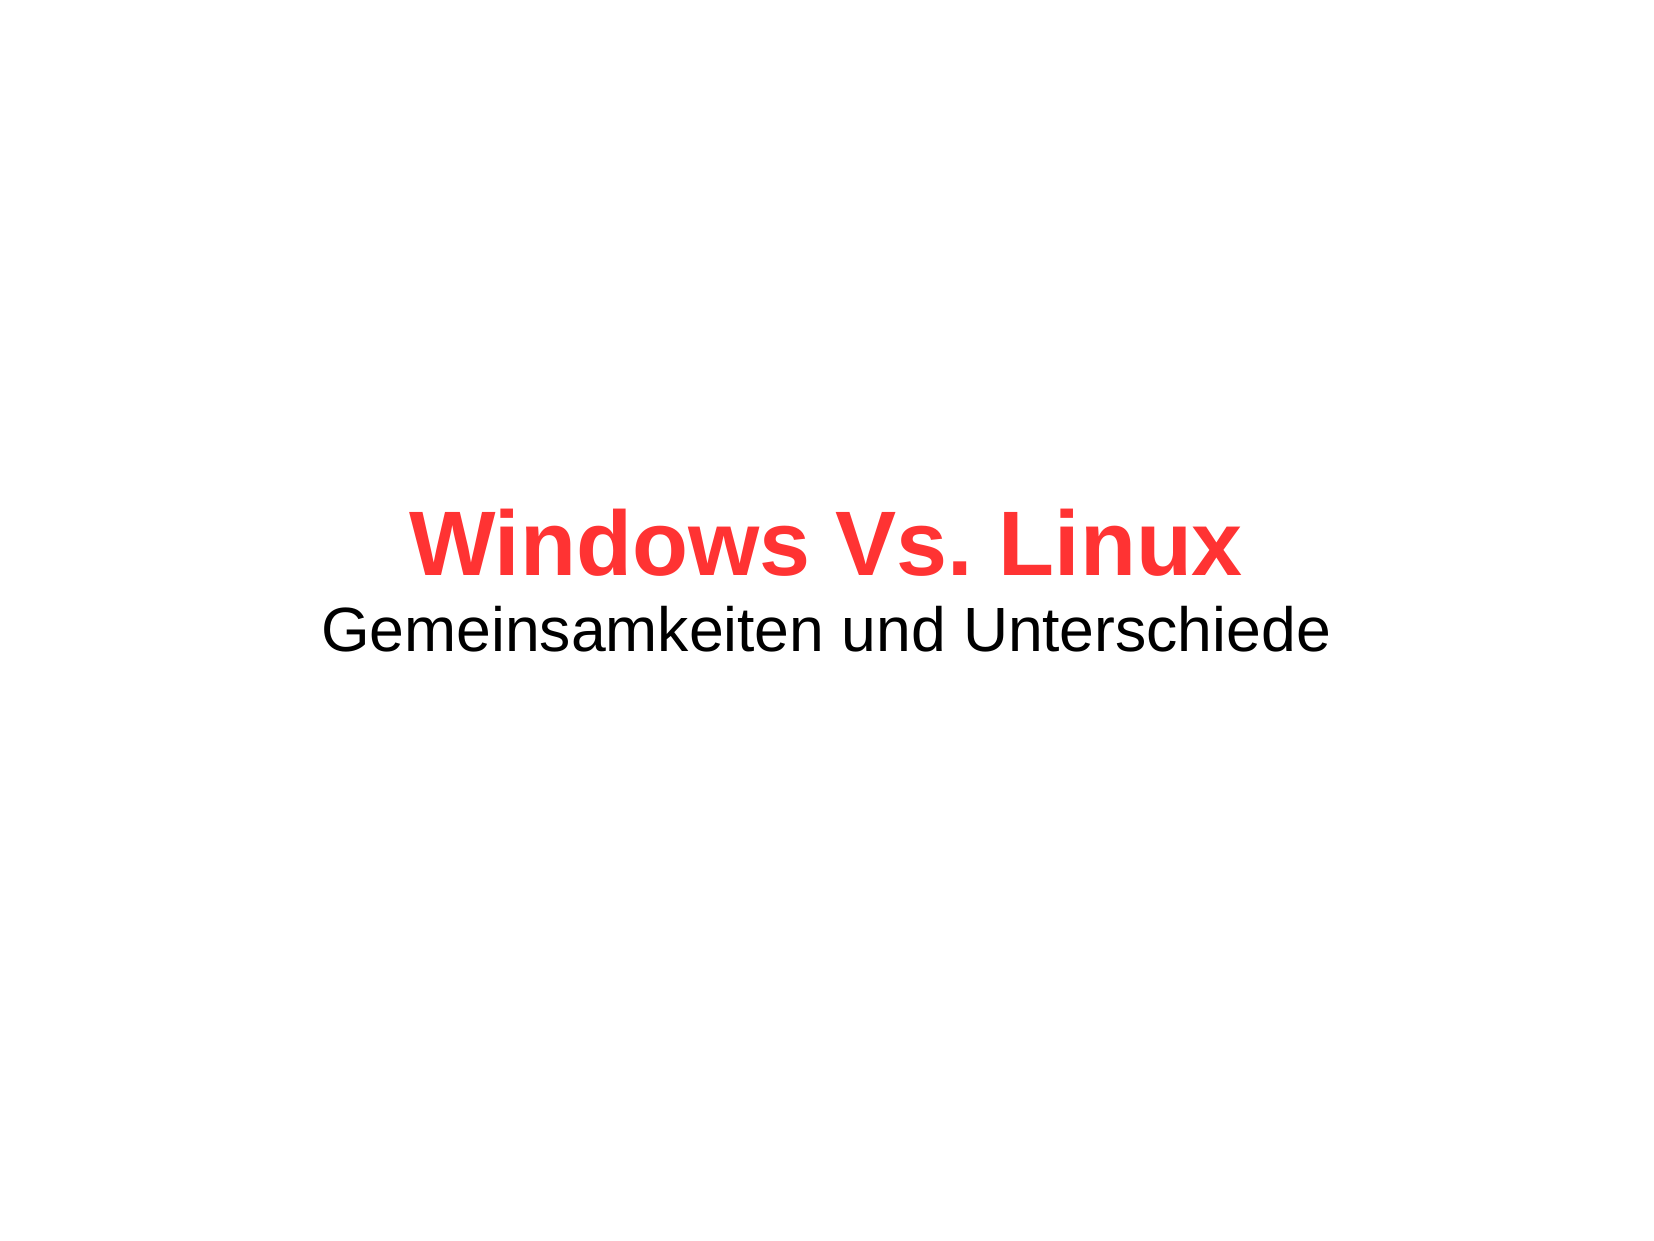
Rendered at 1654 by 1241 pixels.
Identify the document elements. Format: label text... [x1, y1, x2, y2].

subtitle Windows Vs. Linux Gemeinsamkeiten und Unterschiede [82, 49, 1571, 1109]
